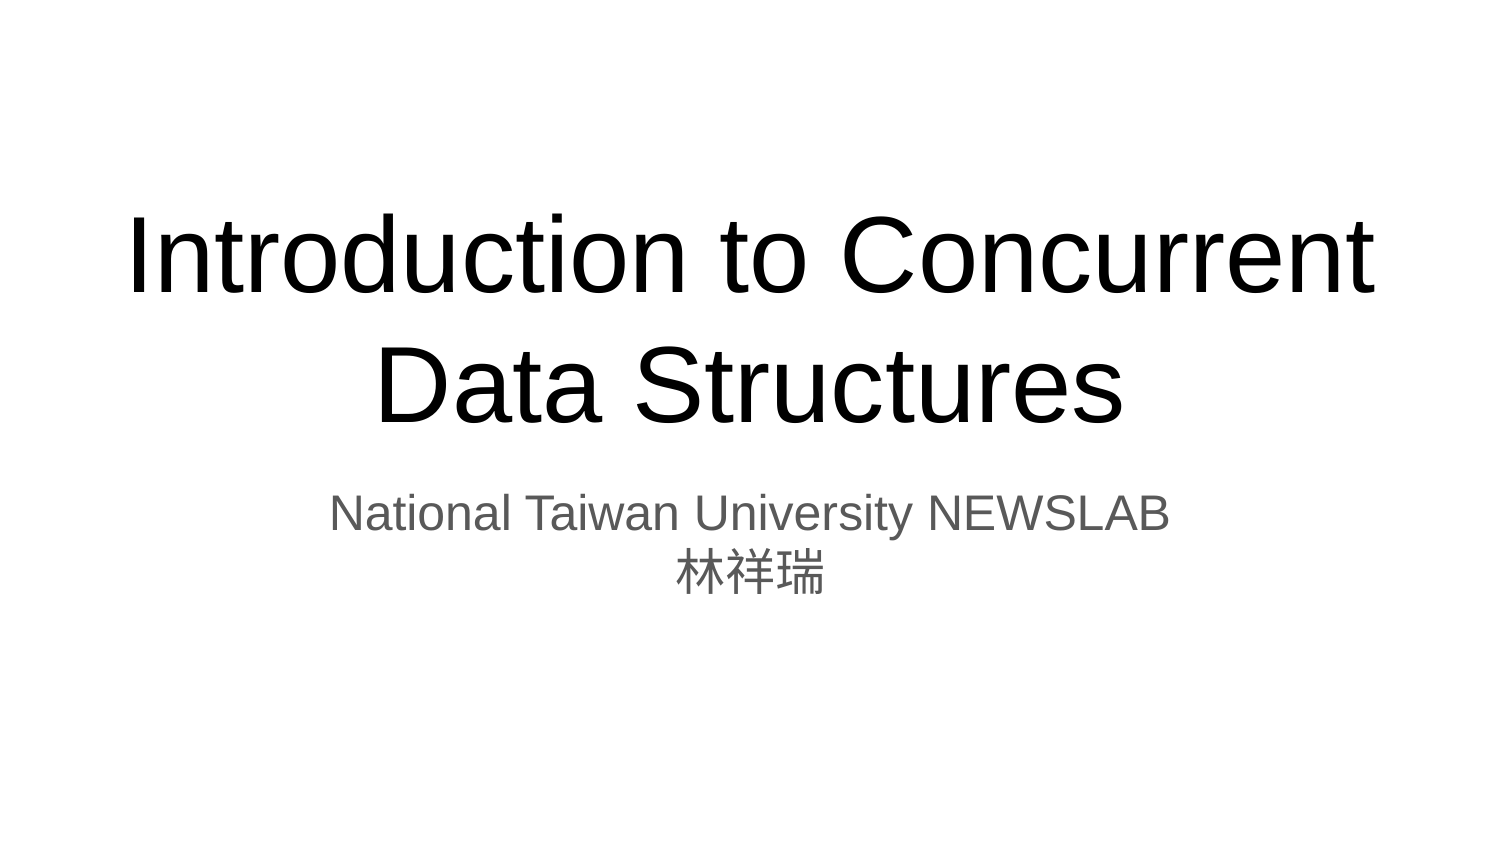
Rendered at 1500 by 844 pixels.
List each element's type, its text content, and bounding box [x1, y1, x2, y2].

subtitle National Taiwan University NEWSLAB 林祥瑞 [51, 464, 1449, 595]
title Introduction to Concurrent Data Structures [51, 122, 1449, 459]
